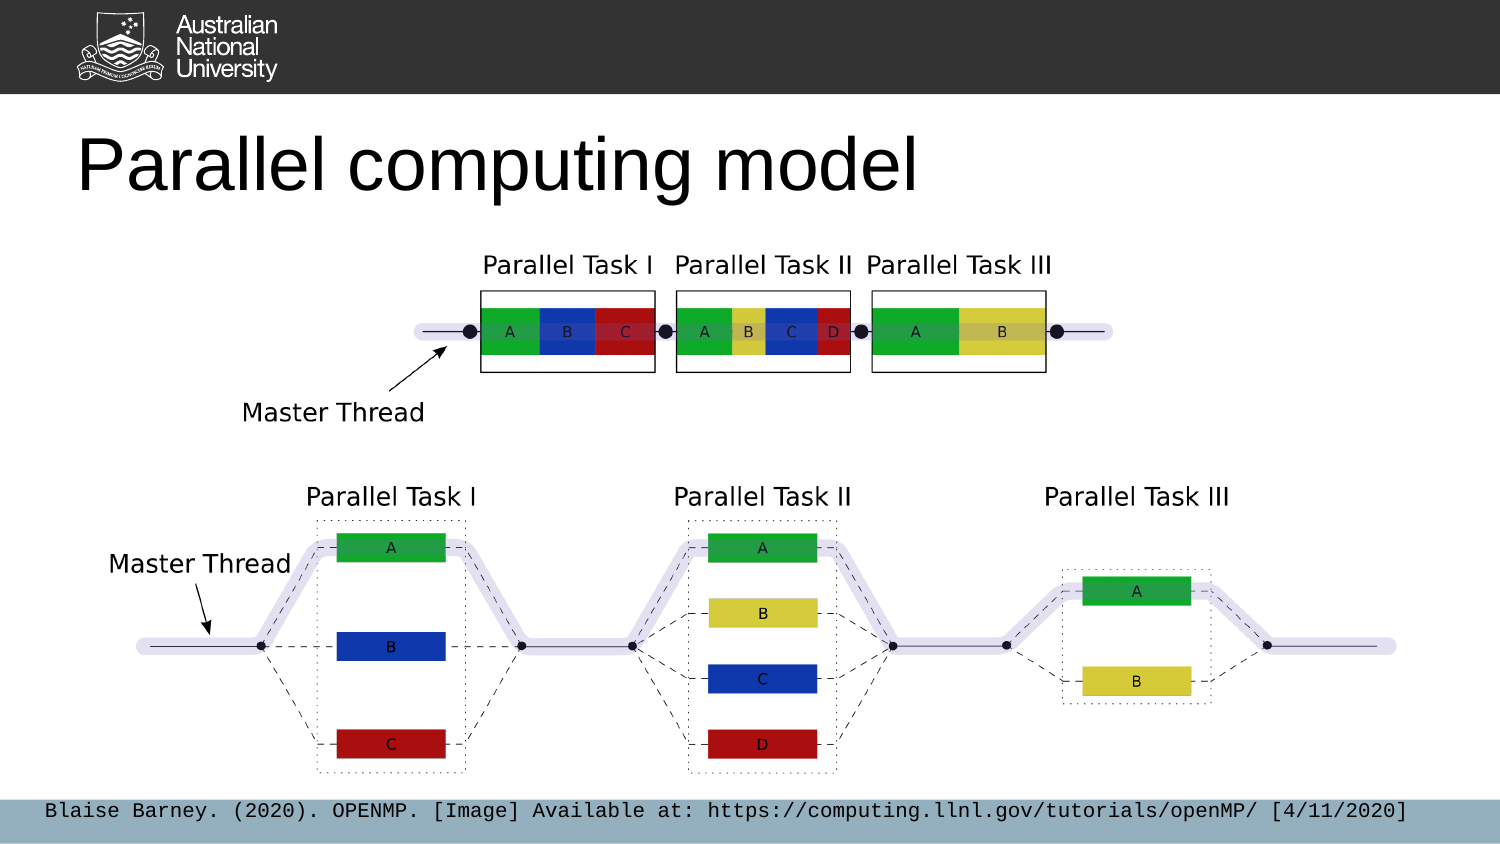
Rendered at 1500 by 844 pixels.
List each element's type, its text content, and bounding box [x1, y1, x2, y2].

picture [90, 234, 1411, 785]
title Parallel computing model [76, 94, 1427, 235]
text_box Blaise Barney. (2020). OPENMP. [Image] Available at: https://computing.llnl.gov/tutorials/openMP/ [4/11/2020] [30, 793, 1473, 844]
